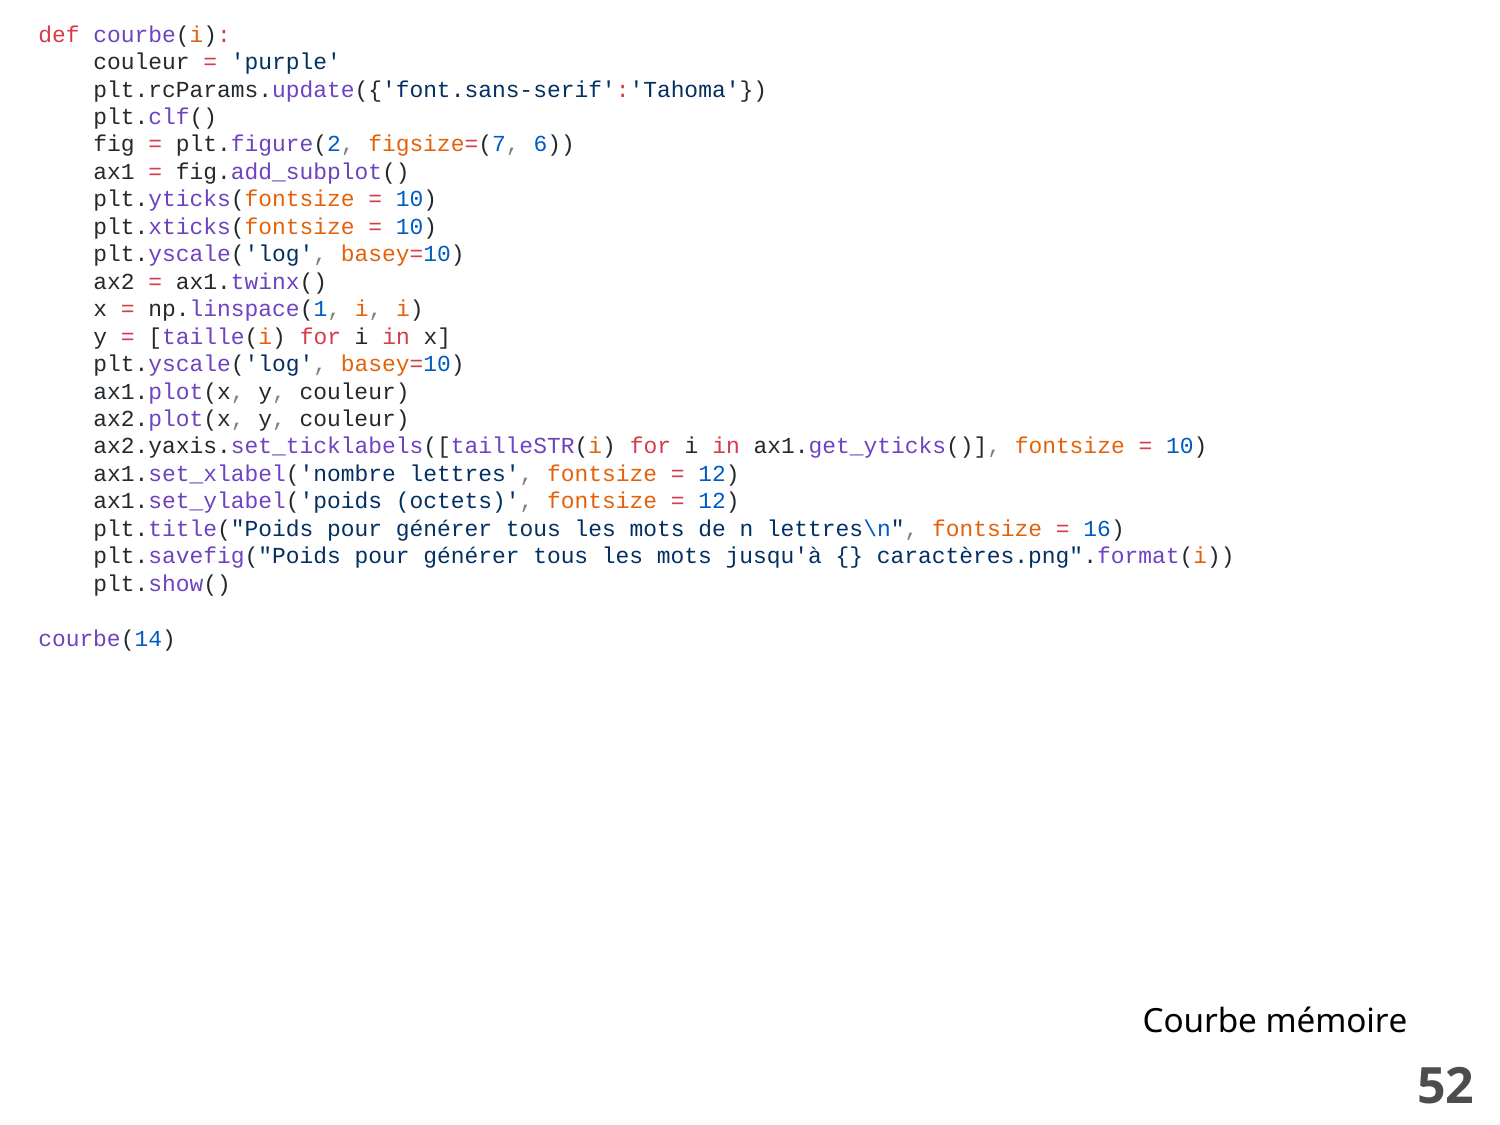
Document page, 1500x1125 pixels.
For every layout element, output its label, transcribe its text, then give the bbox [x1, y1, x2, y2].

text_box Courbe mémoire [1127, 992, 1447, 1125]
text_box def courbe(i): couleur = 'purple' plt.rcParams.update({'font.sans-serif':'Tahoma'}) plt.clf() fig = plt.figure(2, figsize=(7, 6)) ax1 = fig.add_subplot() plt.yticks(fontsize = 10) plt.xticks(fontsize = 10) plt.yscale('log', basey=10) ax2 = ax1.twinx() x = np.linspace(1, i, i) y = [taille(i) for i in x] plt.yscale('log', basey=10) ax1.plot(x, y, couleur) ax2.plot(x, y, couleur) ax2.yaxis.set_ticklabels([tailleSTR(i) for i in ax1.get_yticks()], fontsize = 10) ax1.set_xlabel('nombre lettres', fontsize = 12) ax1.set_ylabel('poids (octets)', fontsize = 12) plt.title("Poids pour générer tous les mots de n lettres\n", fontsize = 16) plt.savefig("Poids pour générer tous les mots jusqu'à {} caractères.png".format(i)) plt.show() courbe(14) [23, 11, 1477, 1111]
text_box <numéro> [1447, 1054, 1500, 1109]
